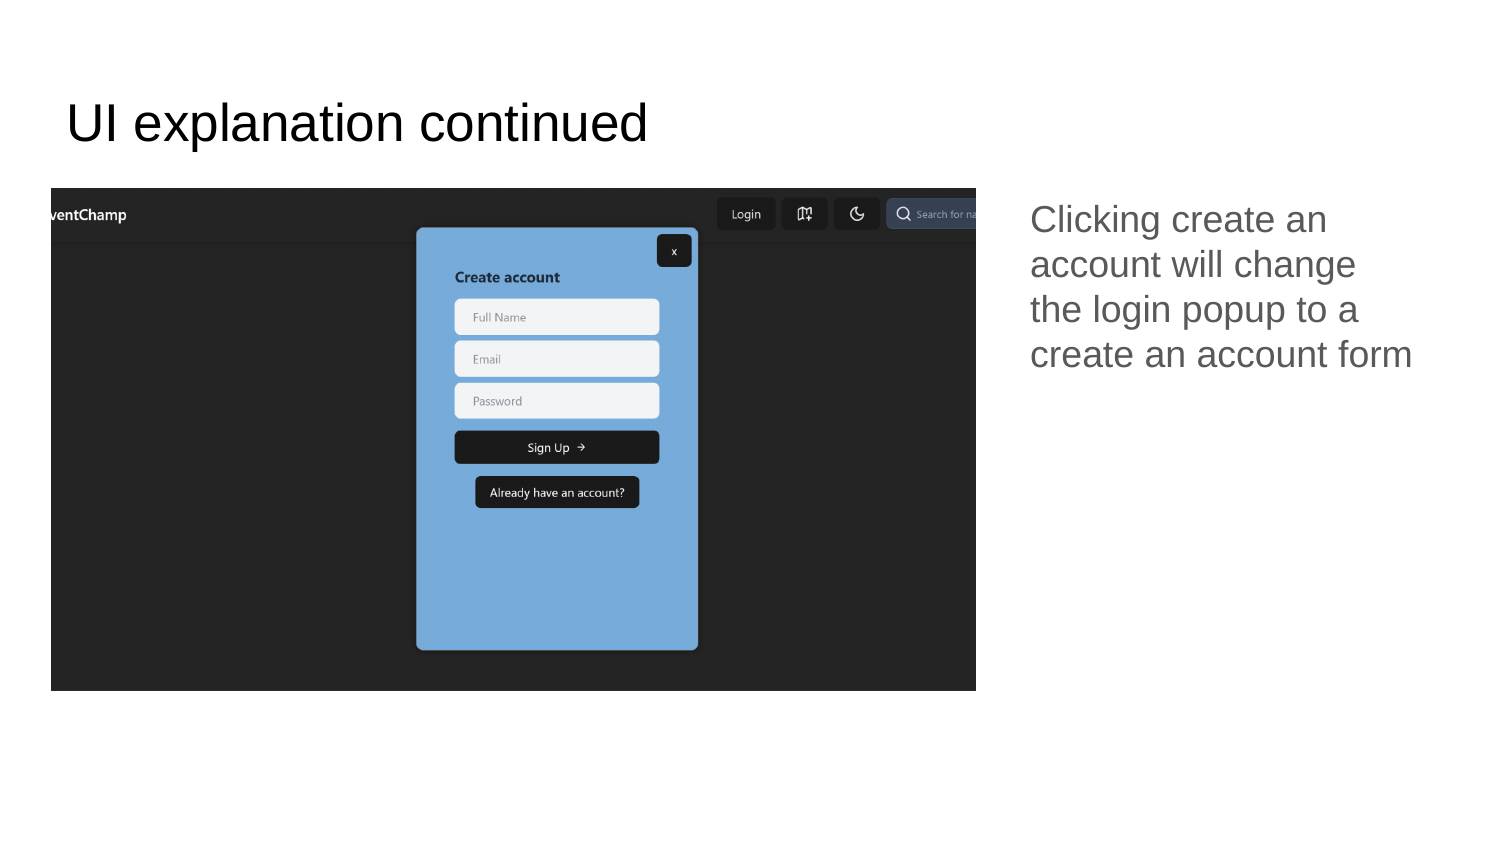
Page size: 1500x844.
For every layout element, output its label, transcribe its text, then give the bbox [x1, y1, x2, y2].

picture [51, 188, 976, 691]
title UI explanation continued [51, 72, 1449, 167]
text_box Clicking create an account will change the login popup to a create an account form [1015, 179, 1431, 756]
